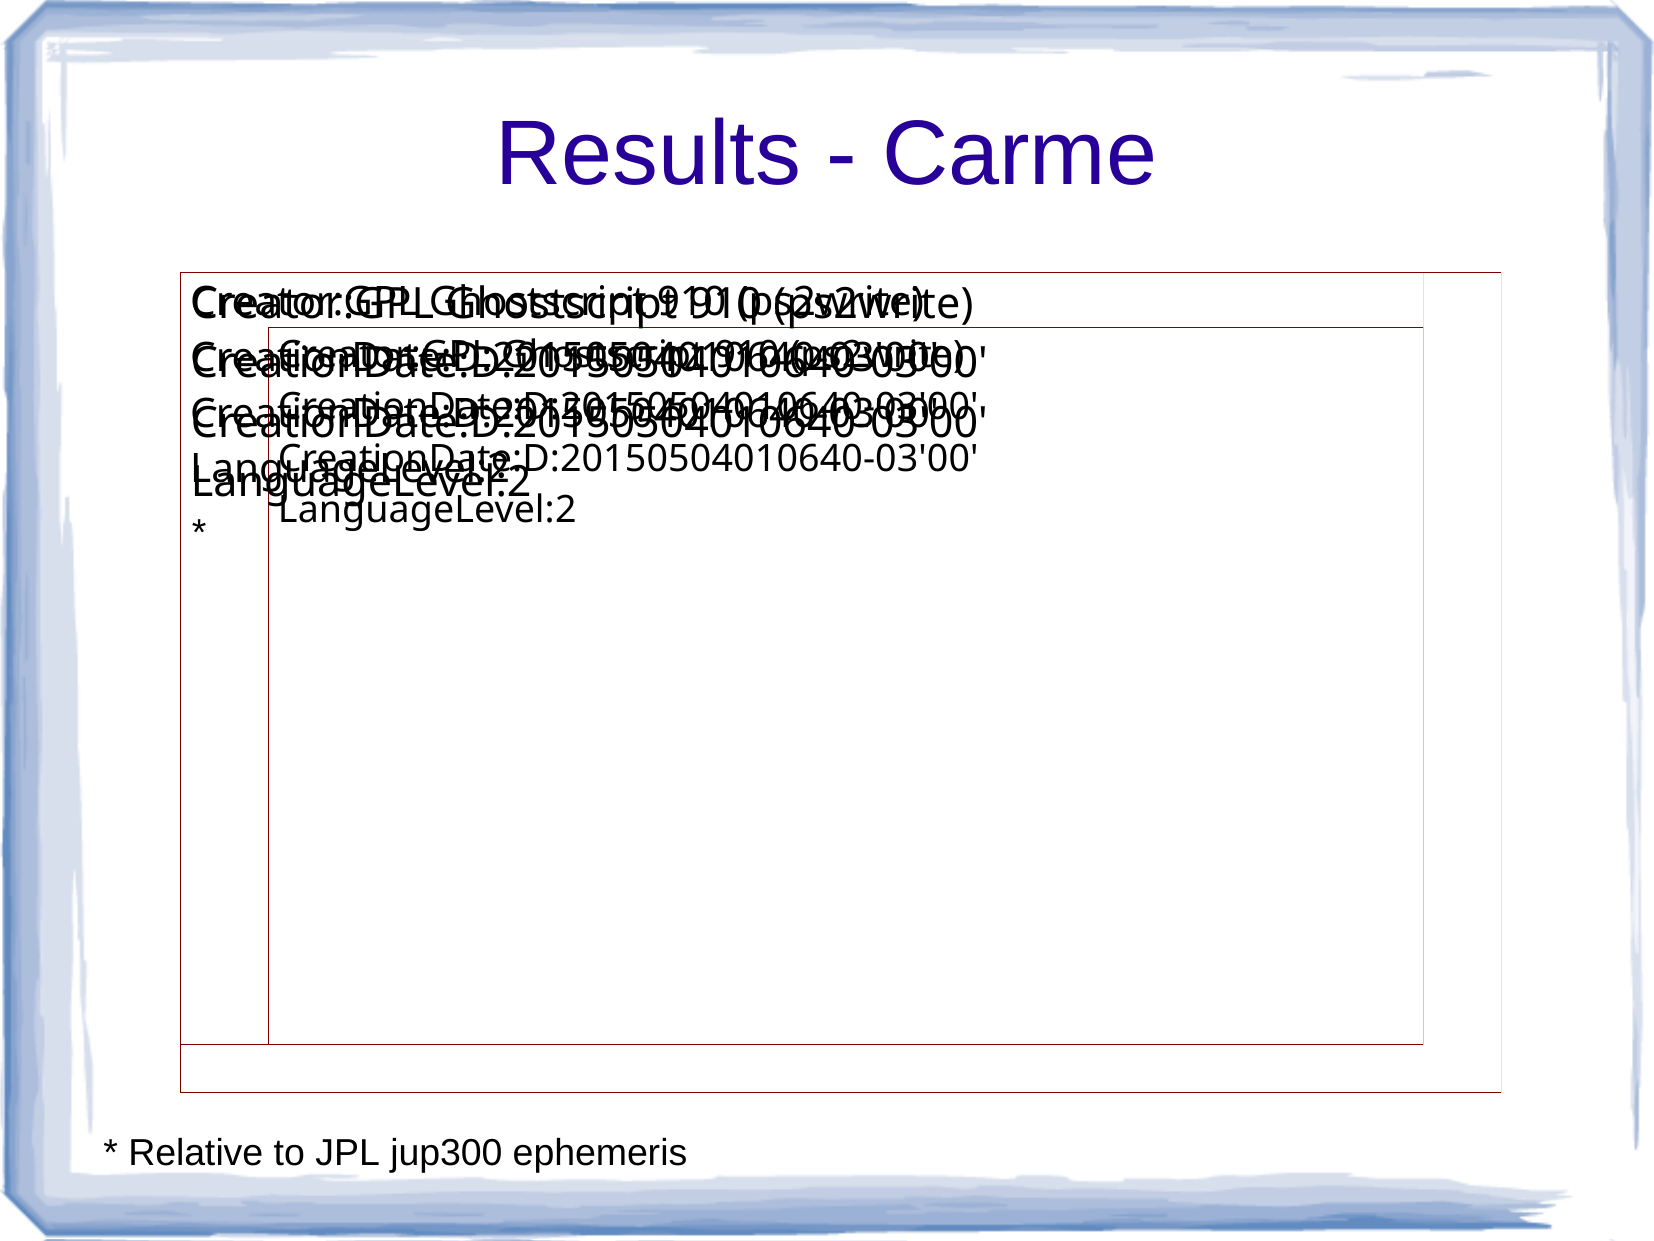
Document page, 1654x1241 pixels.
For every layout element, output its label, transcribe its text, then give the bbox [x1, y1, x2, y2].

title Results - Carme [82, 49, 1571, 257]
text_box * Relative to JPL jup300 ephemeris [88, 1122, 1140, 1179]
text_box * [177, 504, 222, 562]
picture [0, 0, 1654, 1241]
